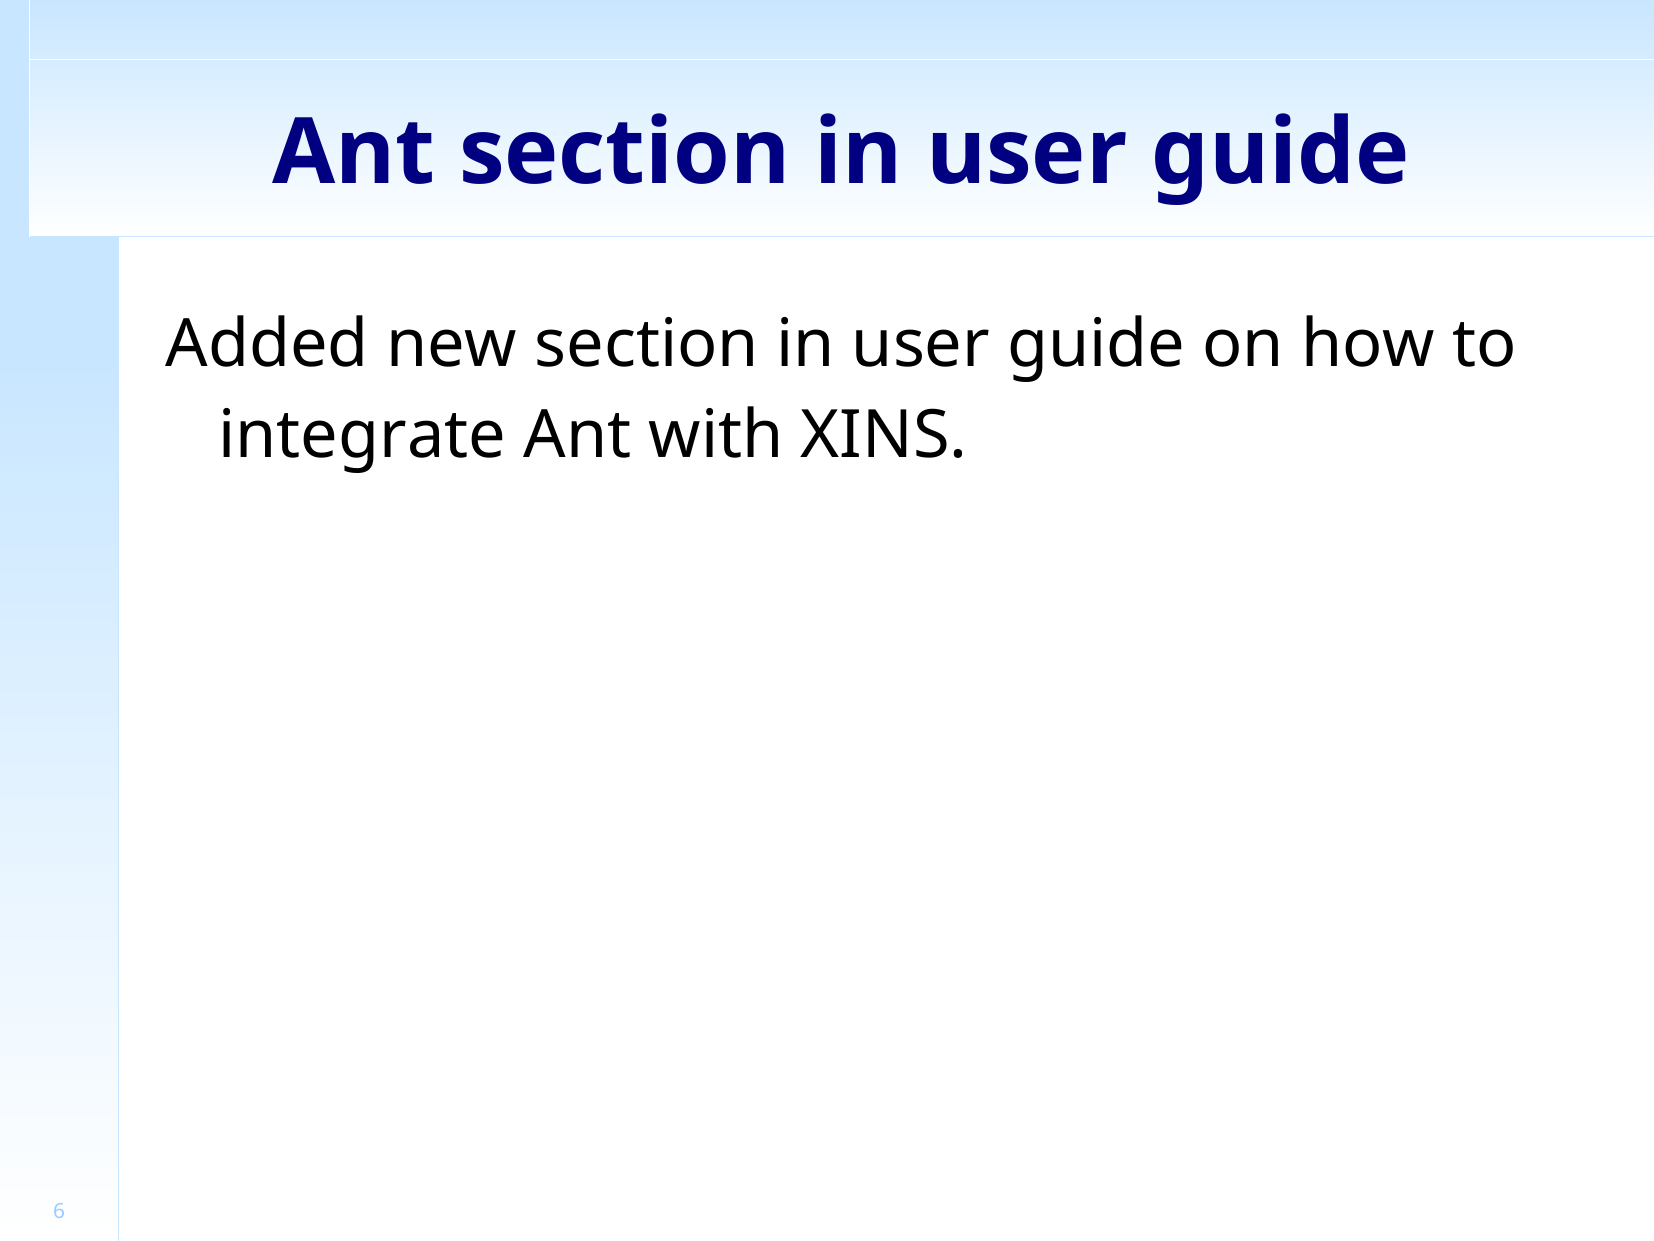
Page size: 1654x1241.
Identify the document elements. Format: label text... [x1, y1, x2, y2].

list Added new section in user guide on how to integrate Ant with XINS. [147, 295, 1625, 1182]
title Ant section in user guide [29, 59, 1654, 237]
